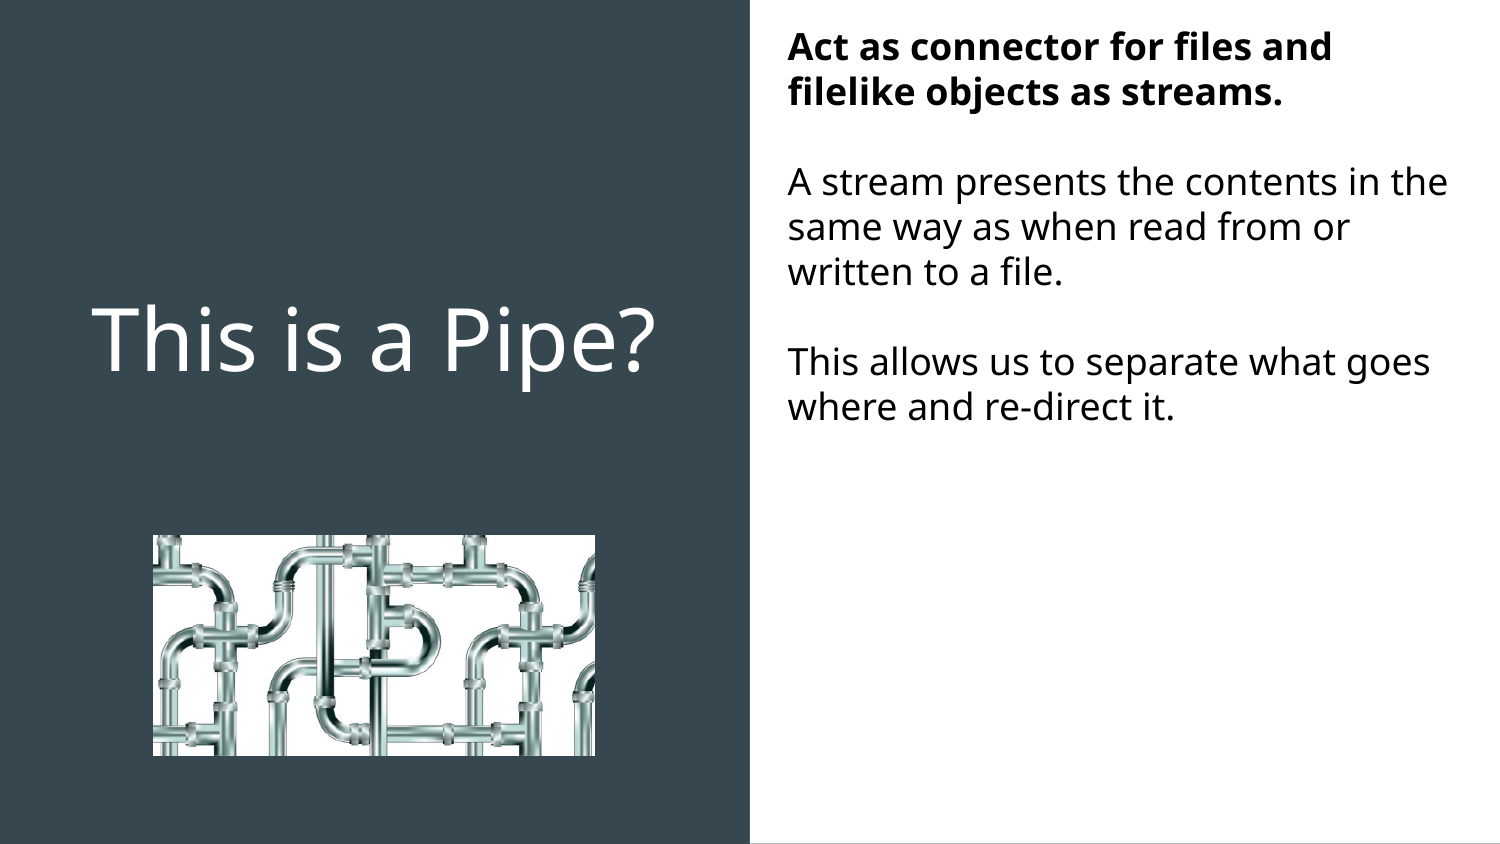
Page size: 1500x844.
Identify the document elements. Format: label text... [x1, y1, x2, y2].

title This is a Pipe? [42, 198, 707, 474]
picture [153, 535, 595, 756]
text_box Act as connector for files and filelike objects as streams. A stream presents the contents in the same way as when read from or written to a file. This allows us to separate what goes where and re-direct it. [772, 7, 1474, 825]
